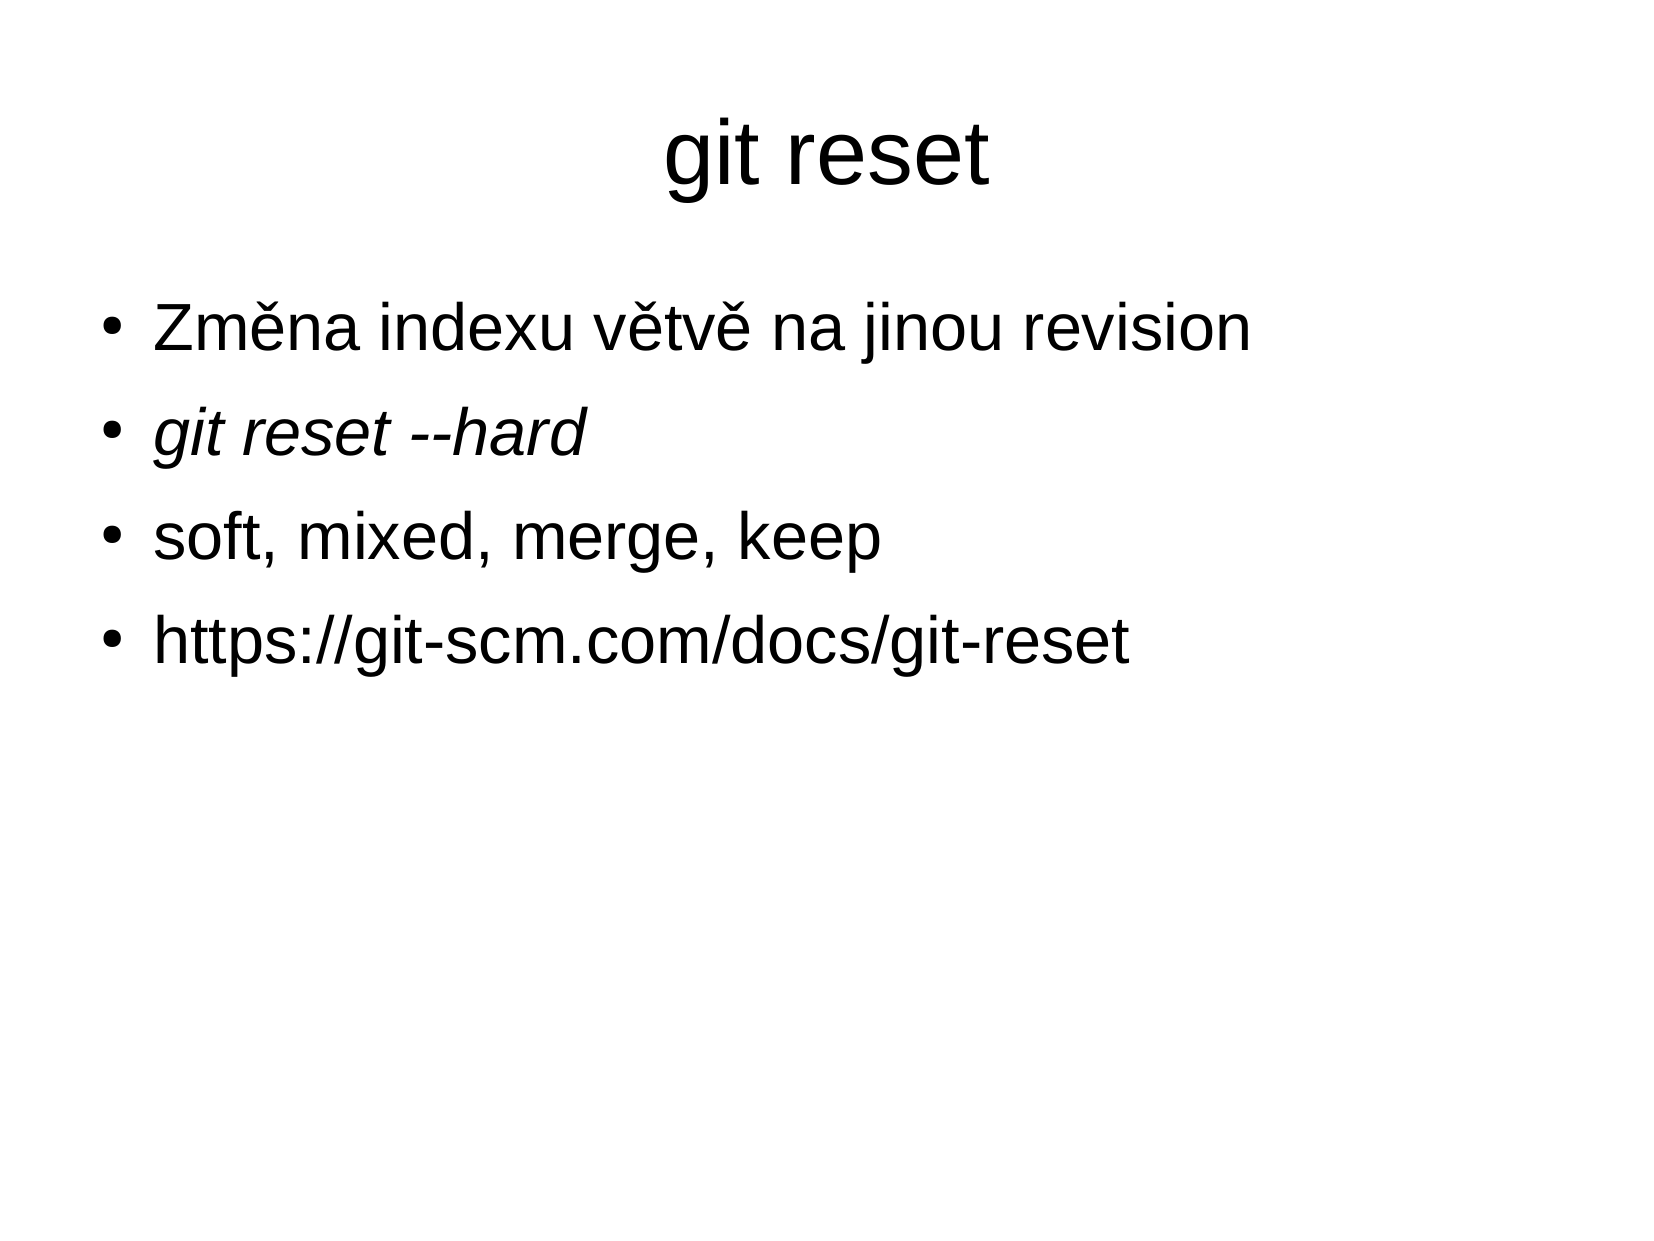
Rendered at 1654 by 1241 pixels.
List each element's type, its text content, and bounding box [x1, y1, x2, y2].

title git reset [82, 49, 1571, 257]
list Změna indexu větvě na jinou revision git reset --hard soft, mixed, merge, keep https://git-scm.com/docs/git-reset [82, 290, 1571, 1010]
